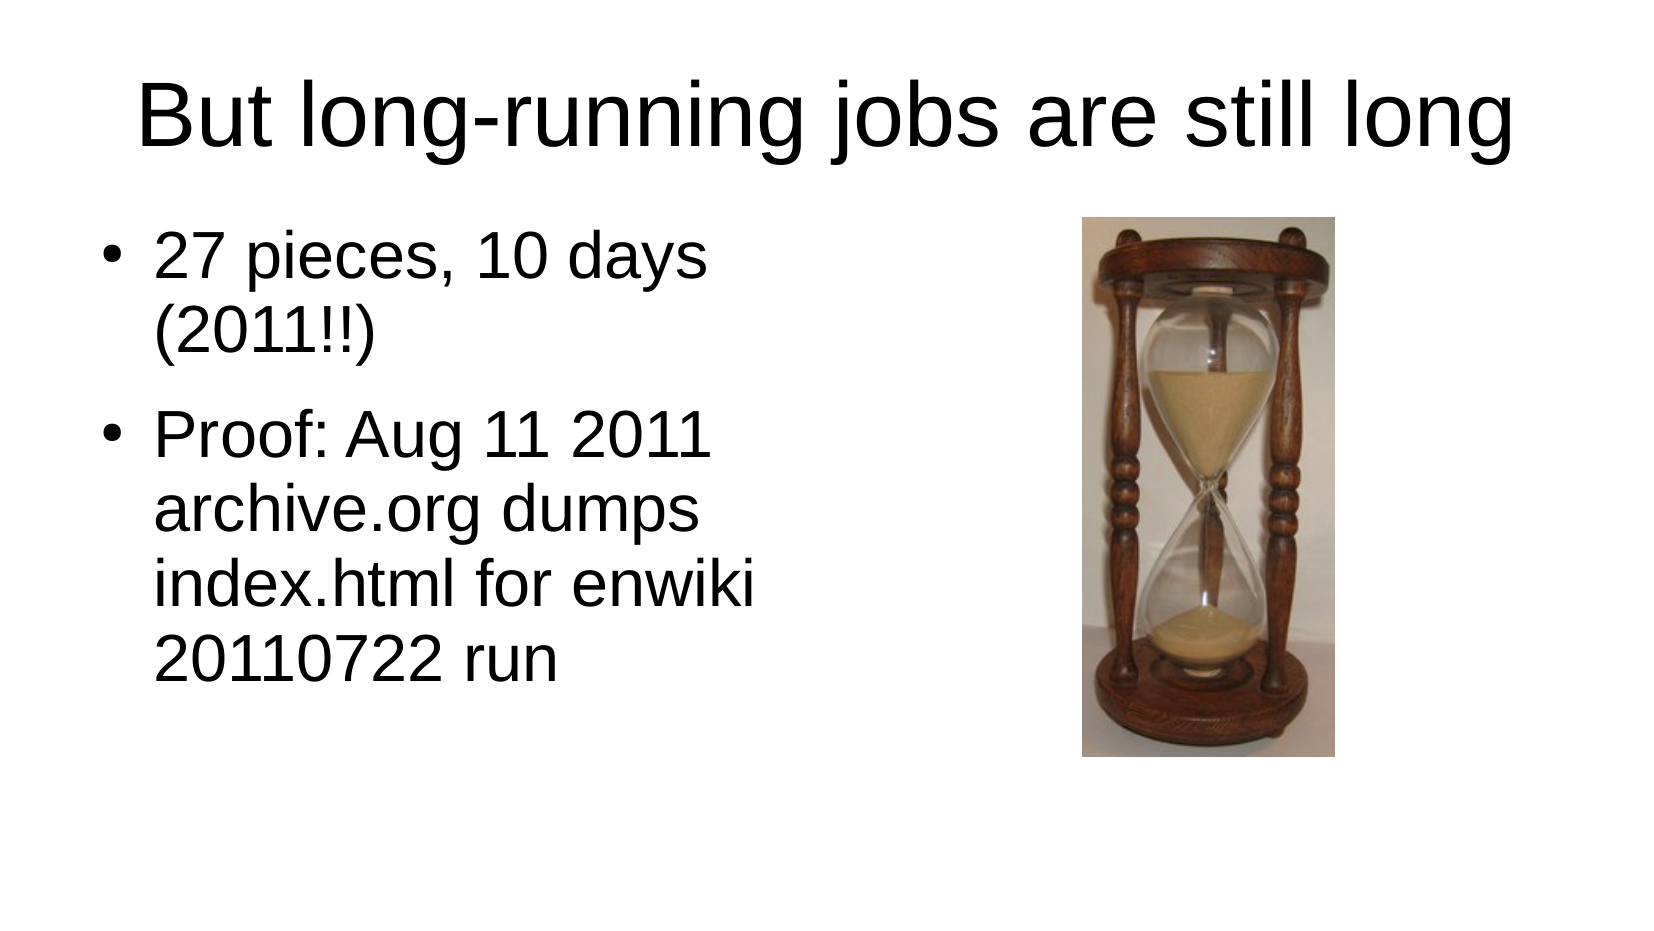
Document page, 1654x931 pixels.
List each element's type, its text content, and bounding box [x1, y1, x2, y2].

list 27 pieces, 10 days (2011!!) Proof: Aug 11 2011 archive.org dumps index.html for enwiki 20110722 run [82, 217, 809, 758]
picture [1082, 217, 1335, 758]
title But long-running jobs are still long [82, 37, 1571, 193]
